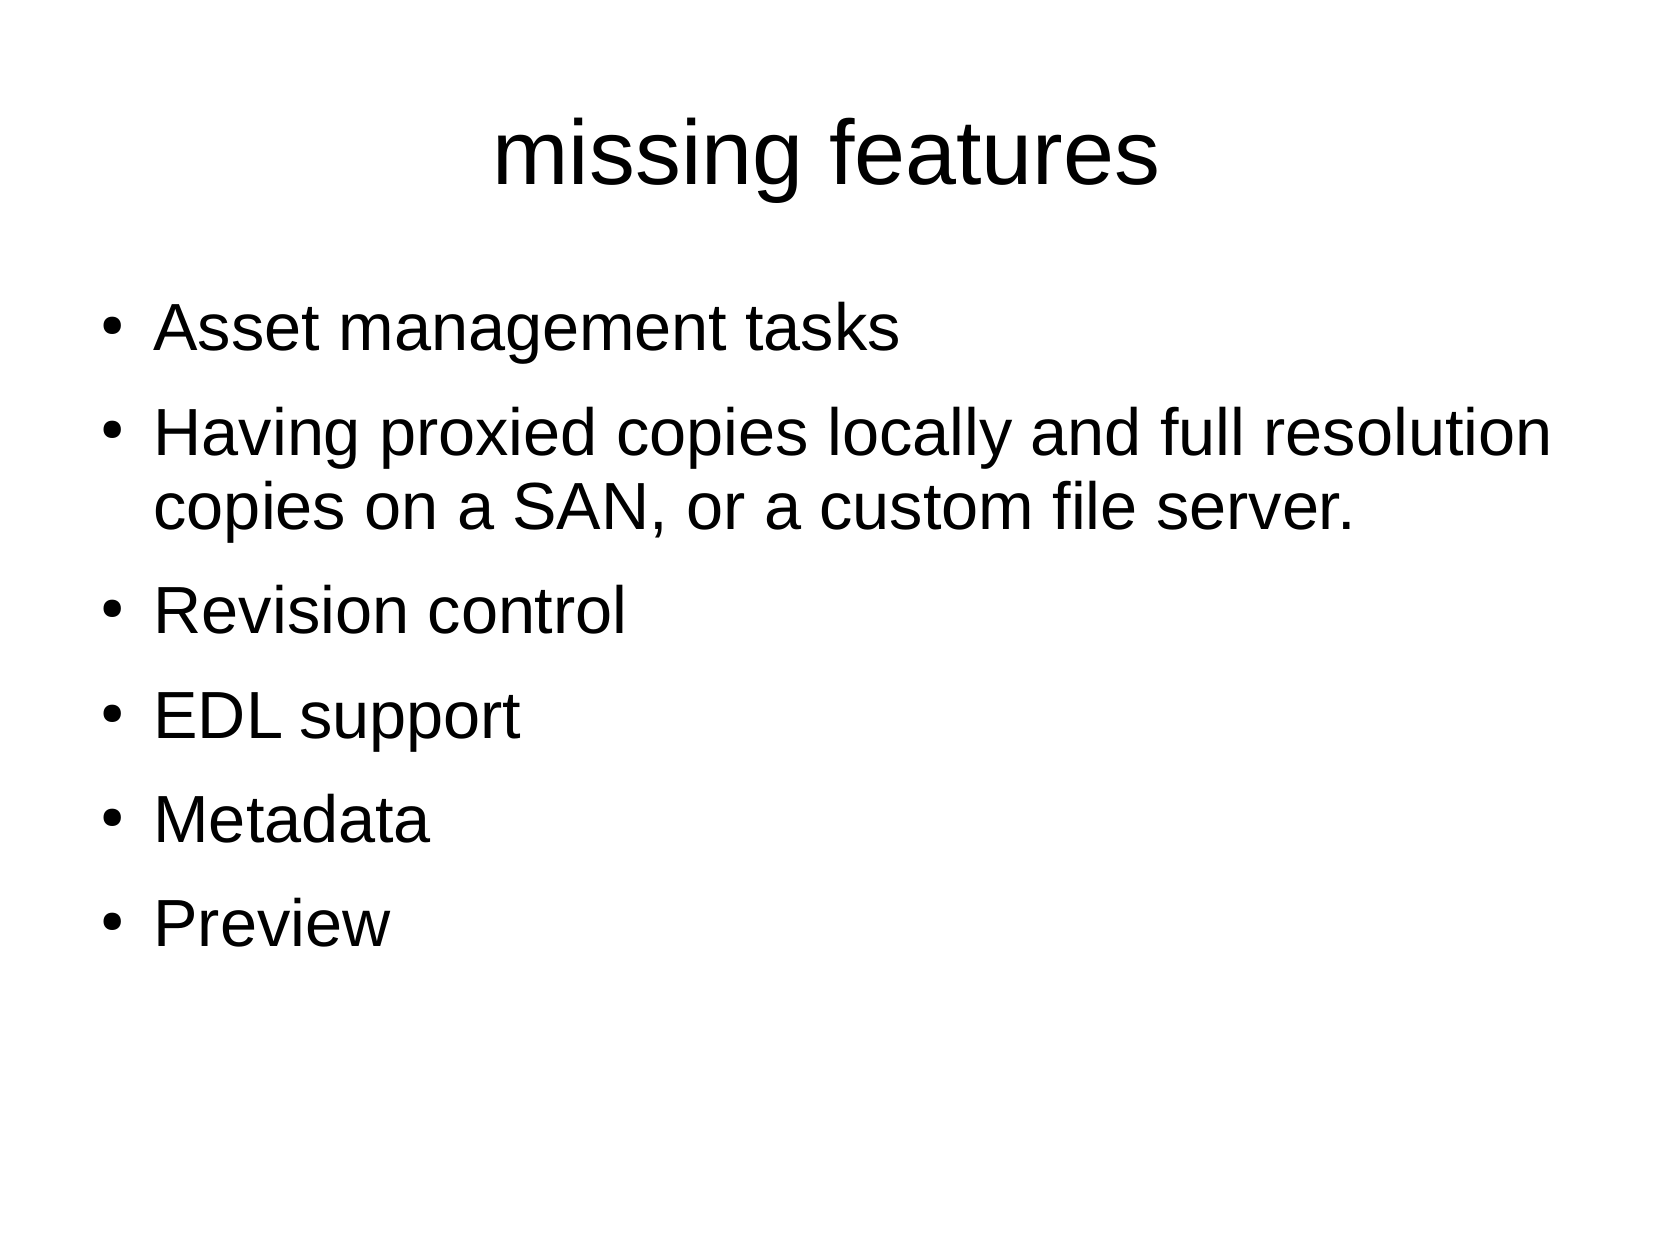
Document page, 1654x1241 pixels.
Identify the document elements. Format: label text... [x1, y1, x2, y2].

title missing features [82, 49, 1571, 257]
list Asset management tasks Having proxied copies locally and full resolution copies on a SAN, or a custom file server. Revision control EDL support Metadata Preview [82, 290, 1571, 1109]
